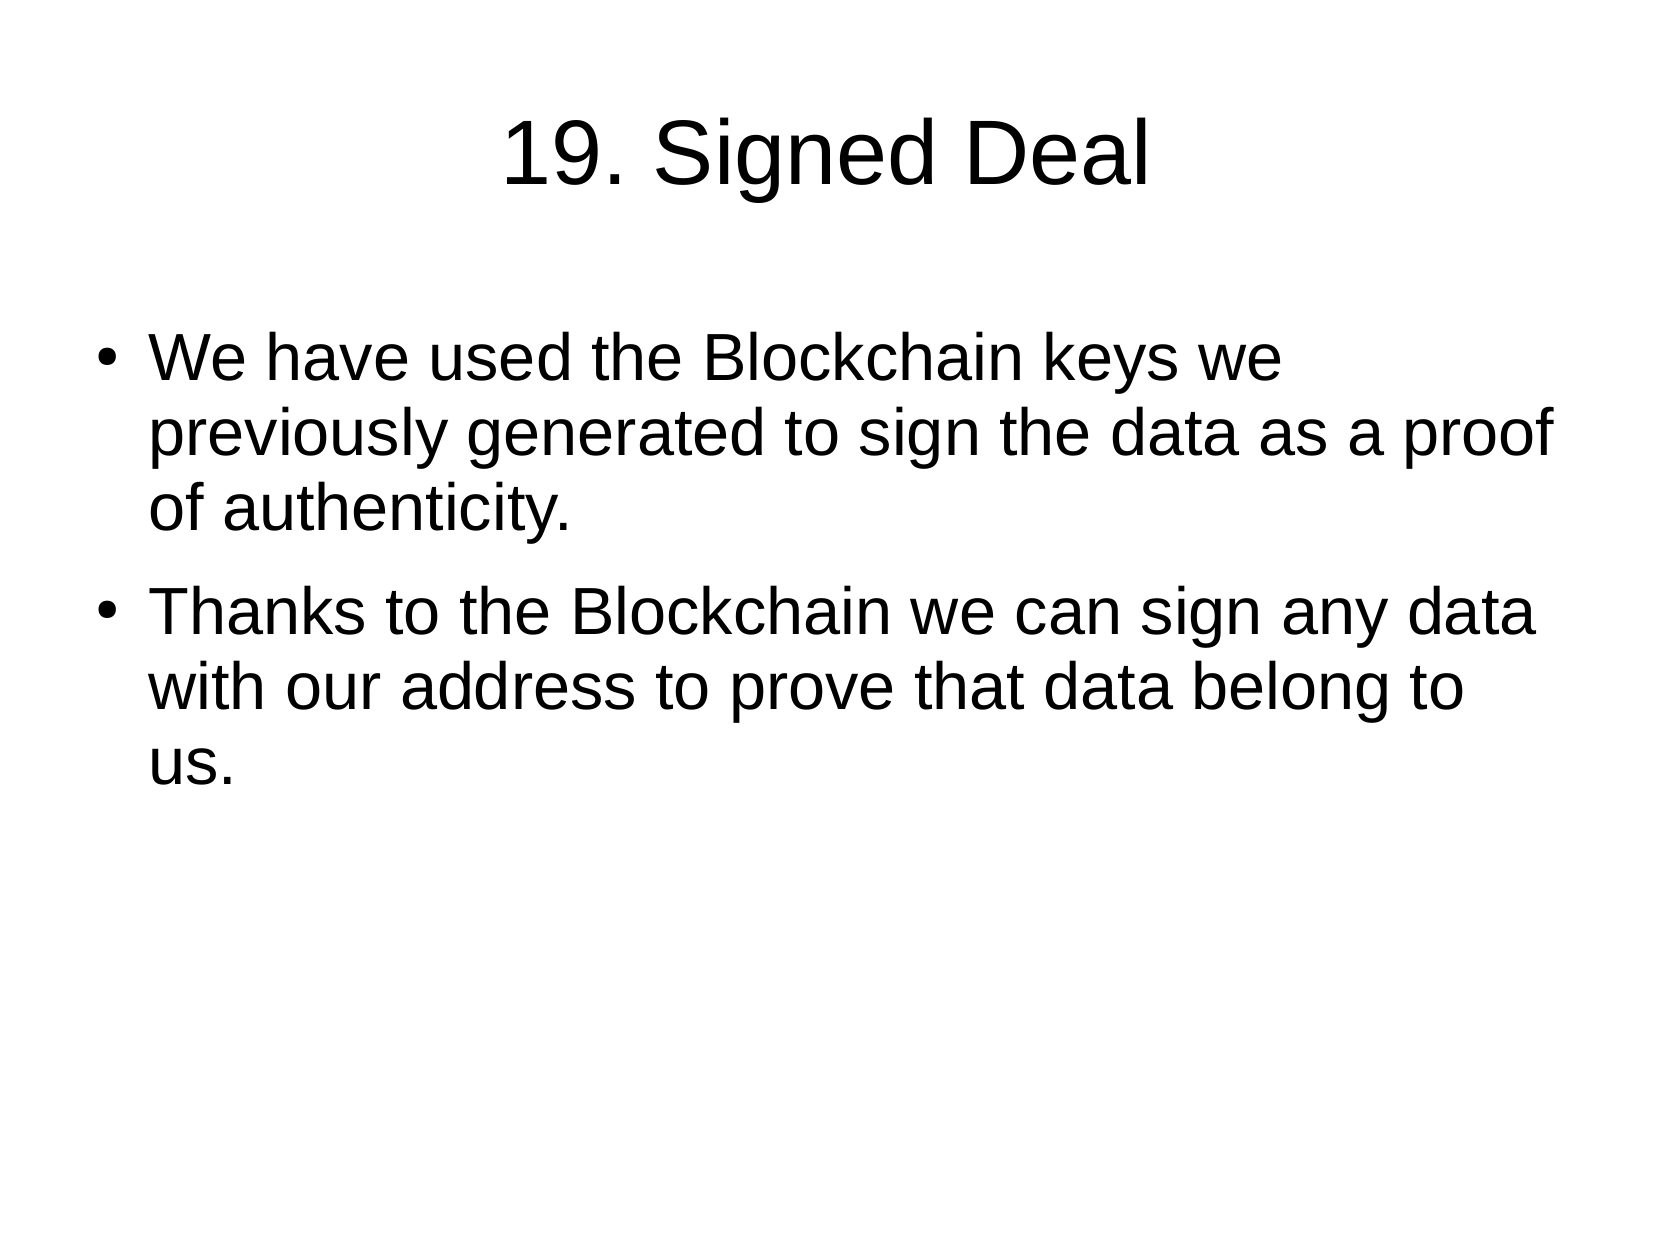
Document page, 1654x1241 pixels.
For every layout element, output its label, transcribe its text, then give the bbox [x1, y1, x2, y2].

list We have used the Blockchain keys we previously generated to sign the data as a proof of authenticity. Thanks to the Blockchain we can sign any data with our address to prove that data belong to us. [77, 216, 1566, 1023]
title 19. Signed Deal [82, 49, 1571, 257]
